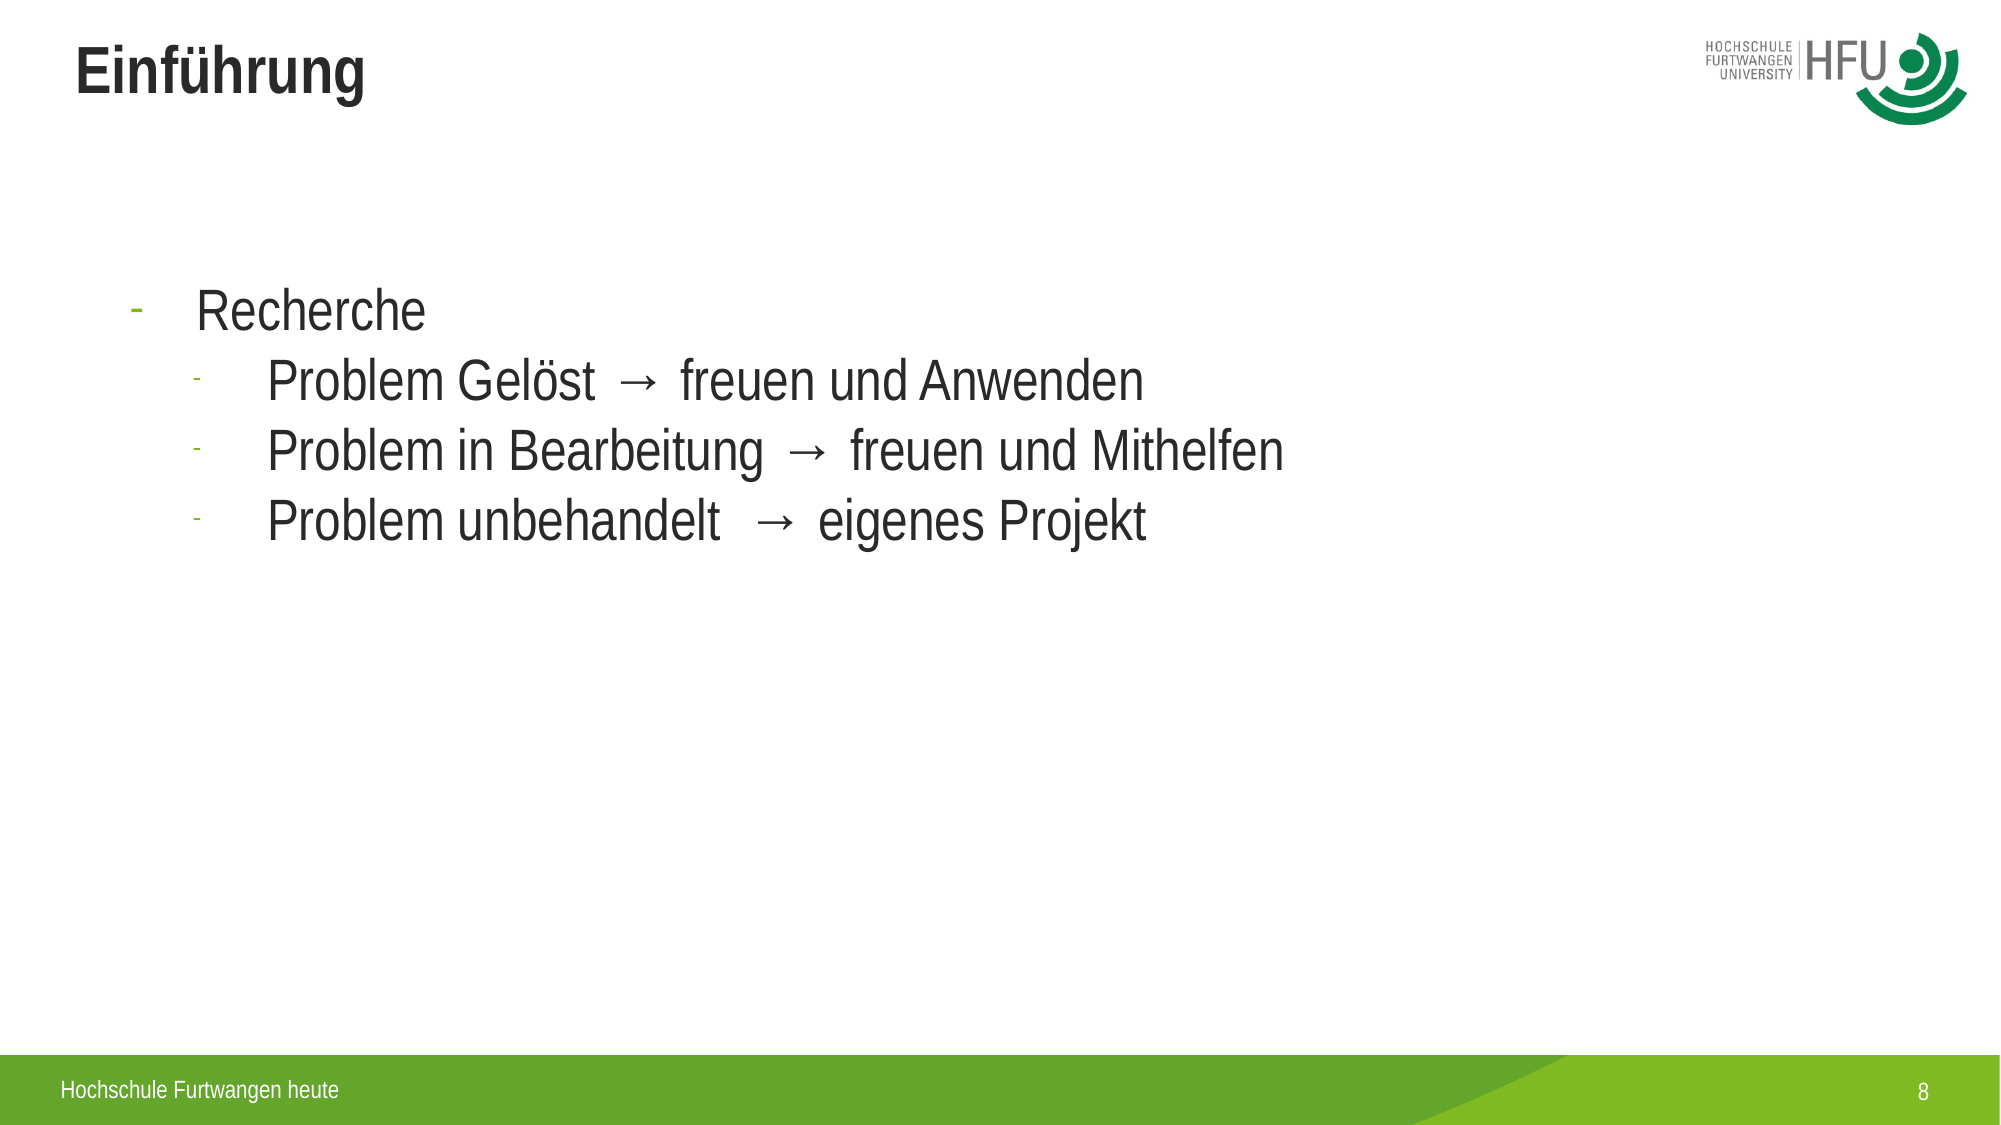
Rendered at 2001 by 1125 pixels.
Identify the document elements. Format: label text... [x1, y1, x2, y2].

text_box <number> [1672, 1057, 1945, 1124]
picture [0, 1055, 2000, 1125]
text_box Recherche Problem Gelöst → freuen und Anwenden Problem in Bearbeitung → freuen und Mithelfen Problem unbehandelt → eigenes Projekt [114, 194, 1305, 811]
picture [1689, 19, 1981, 137]
text_box Einführung [343, 63, 355, 87]
text_box Hochschule Furtwangen heute [60, 1058, 985, 1119]
text_box Einführung [60, 28, 1591, 102]
